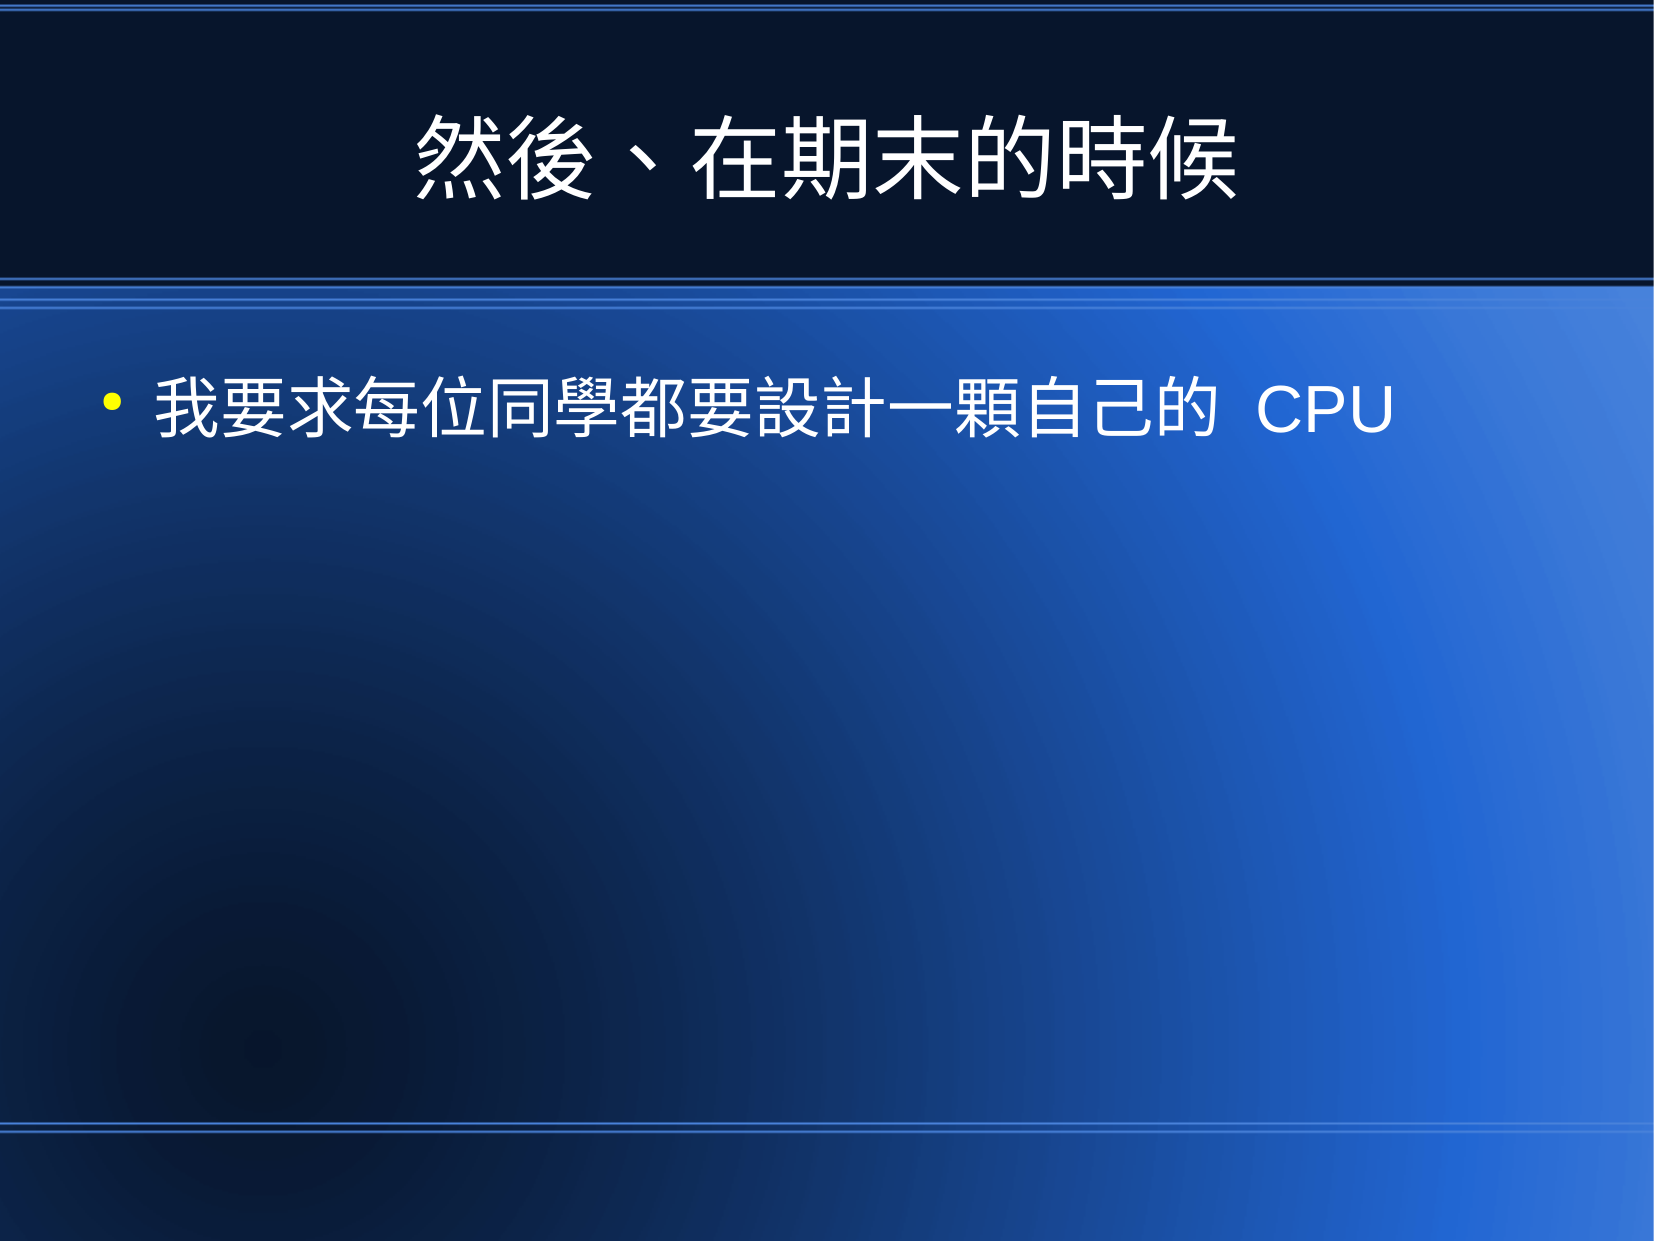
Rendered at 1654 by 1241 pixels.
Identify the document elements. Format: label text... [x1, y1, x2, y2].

title 然後、在期末的時候 [82, 49, 1571, 257]
picture [0, 0, 1654, 1241]
list 我要求每位同學都要設計一顆自己的 CPU [82, 355, 1571, 1075]
